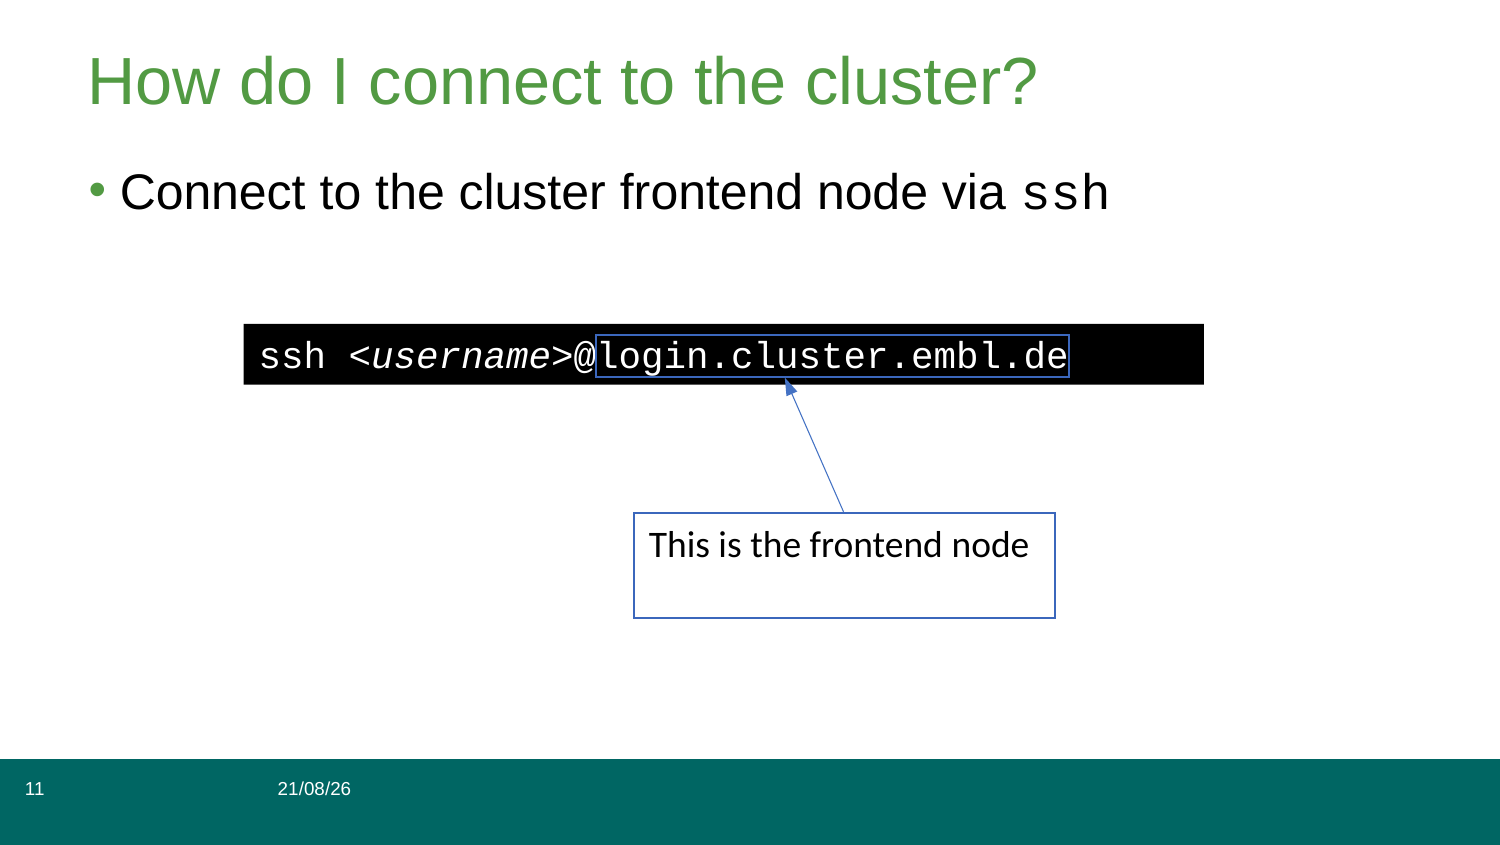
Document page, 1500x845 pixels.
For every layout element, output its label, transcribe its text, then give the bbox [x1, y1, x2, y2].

text_box 19/03/19 [277, 776, 553, 799]
list Connect to the cluster frontend node via ssh [88, 159, 1427, 220]
text_box <number> [24, 776, 76, 799]
text_box ssh <username>@login.cluster.embl.de [243, 323, 1204, 385]
text_box ssh <username>@login.cluster.embl.de [597, 336, 1068, 376]
title How do I connect to the cluster? [87, 37, 1426, 132]
text_box This is the frontend node [634, 512, 1055, 618]
